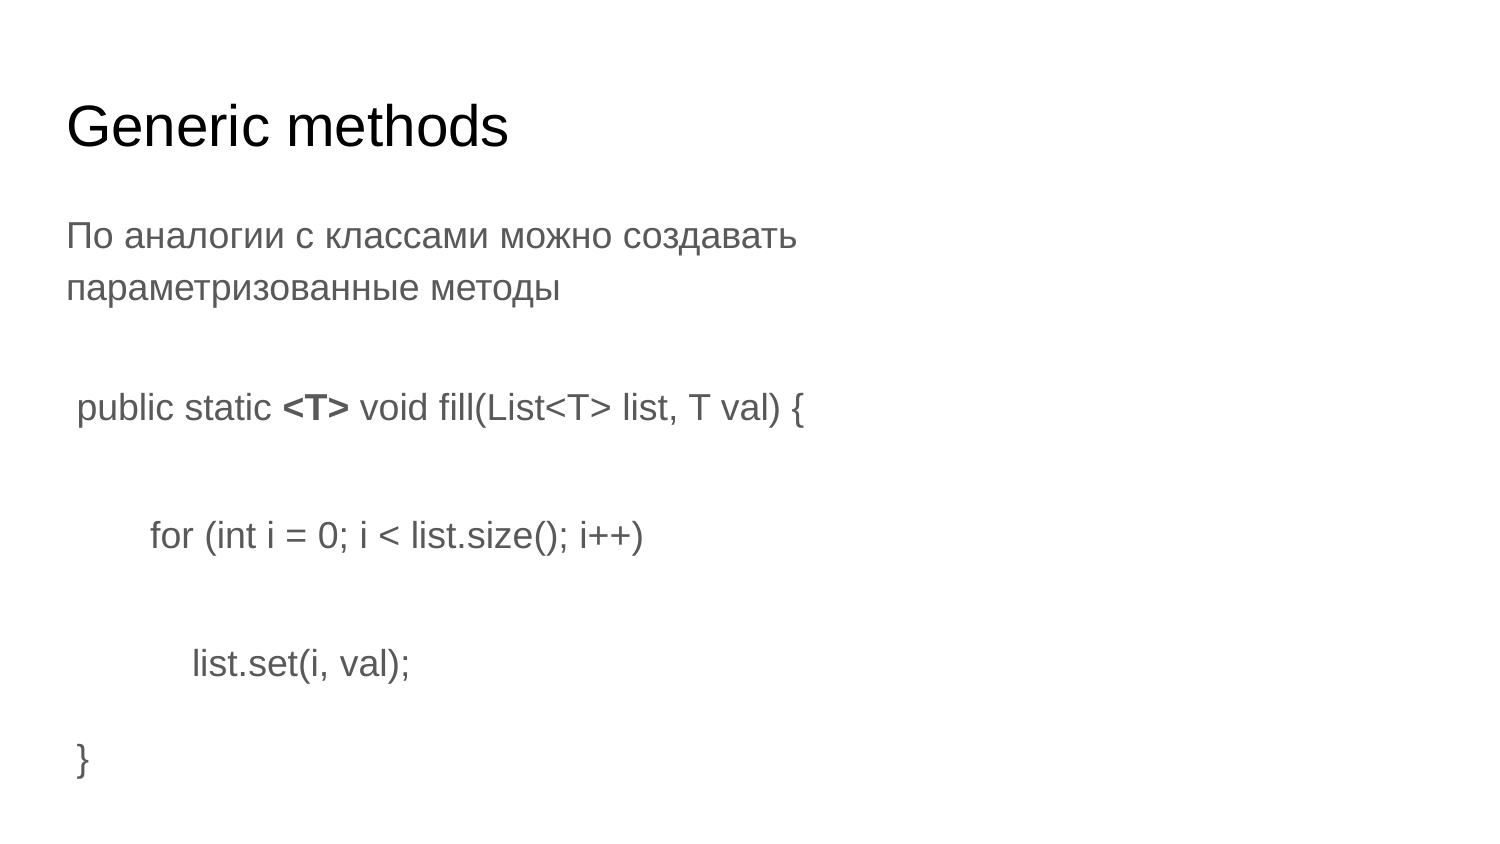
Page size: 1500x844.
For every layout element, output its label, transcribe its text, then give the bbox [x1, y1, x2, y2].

list По аналогии с классами можно создавать параметризованные методы public static <T> void fill(List<T> list, T val) { for (int i = 0; i < list.size(); i++) list.set(i, val); } [51, 189, 1172, 750]
title Generic methods [51, 72, 1449, 167]
